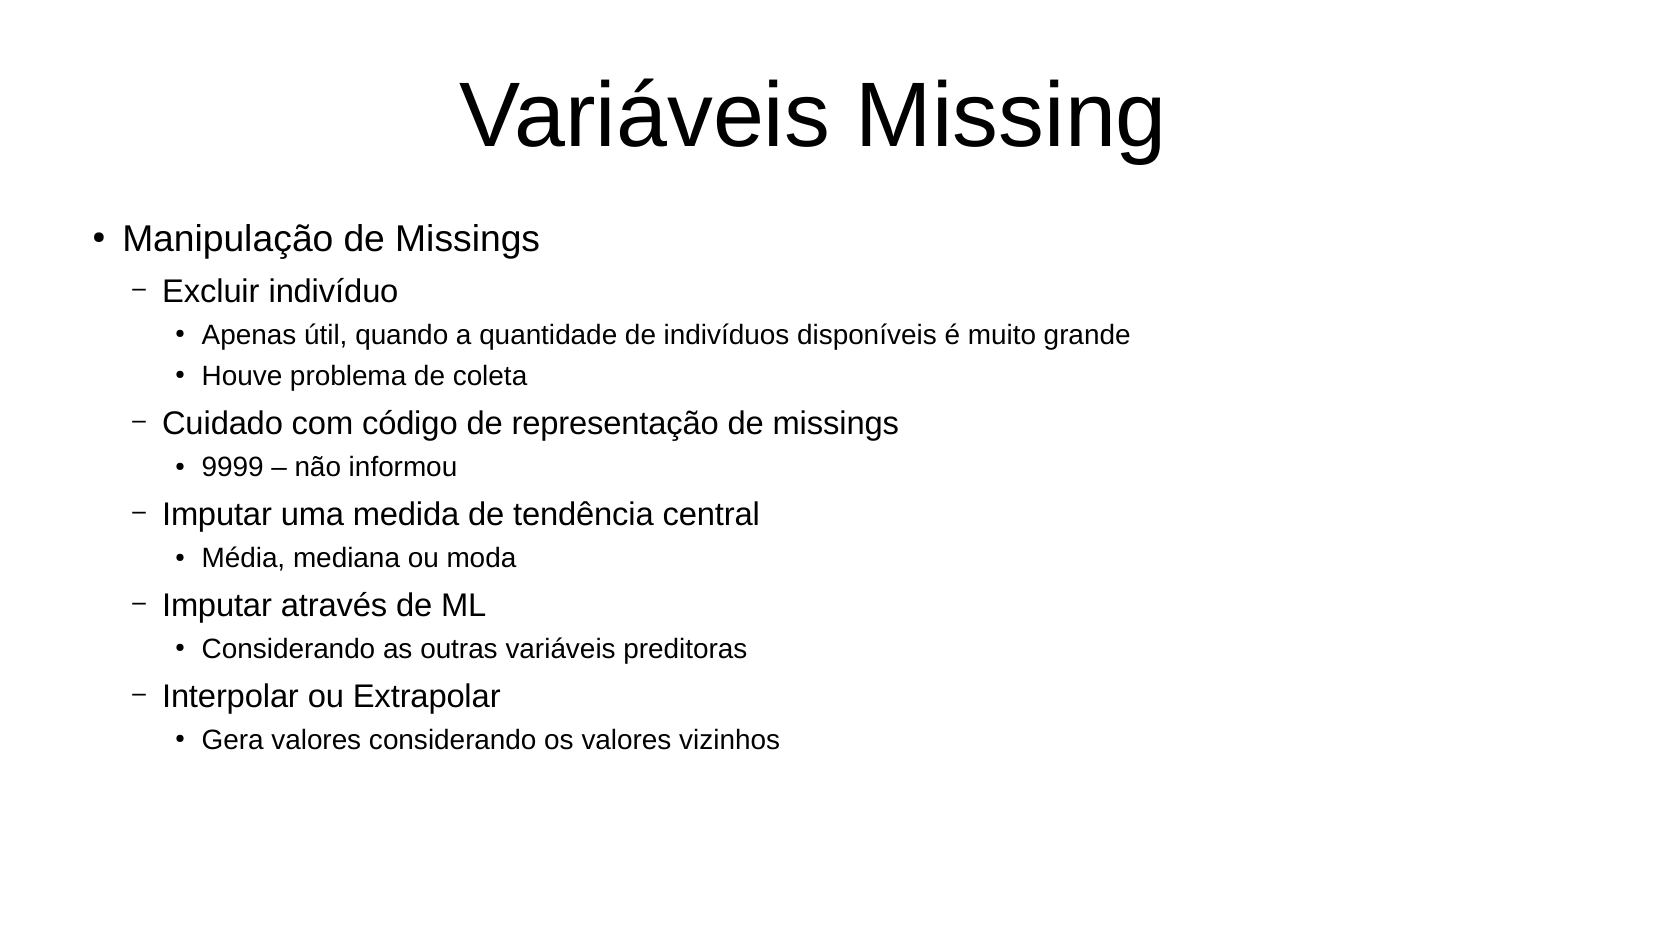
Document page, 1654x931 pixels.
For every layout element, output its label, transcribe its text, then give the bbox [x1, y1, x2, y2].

title Variáveis Missing [82, 37, 1571, 193]
list Manipulação de Missings Excluir indivíduo Apenas útil, quando a quantidade de indivíduos disponíveis é muito grande Houve problema de coleta Cuidado com código de representação de missings 9999 – não informou Imputar uma medida de tendência central Média, mediana ou moda Imputar através de ML Considerando as outras variáveis preditoras Interpolar ou Extrapolar Gera valores considerando os valores vizinhos [82, 217, 1571, 758]
